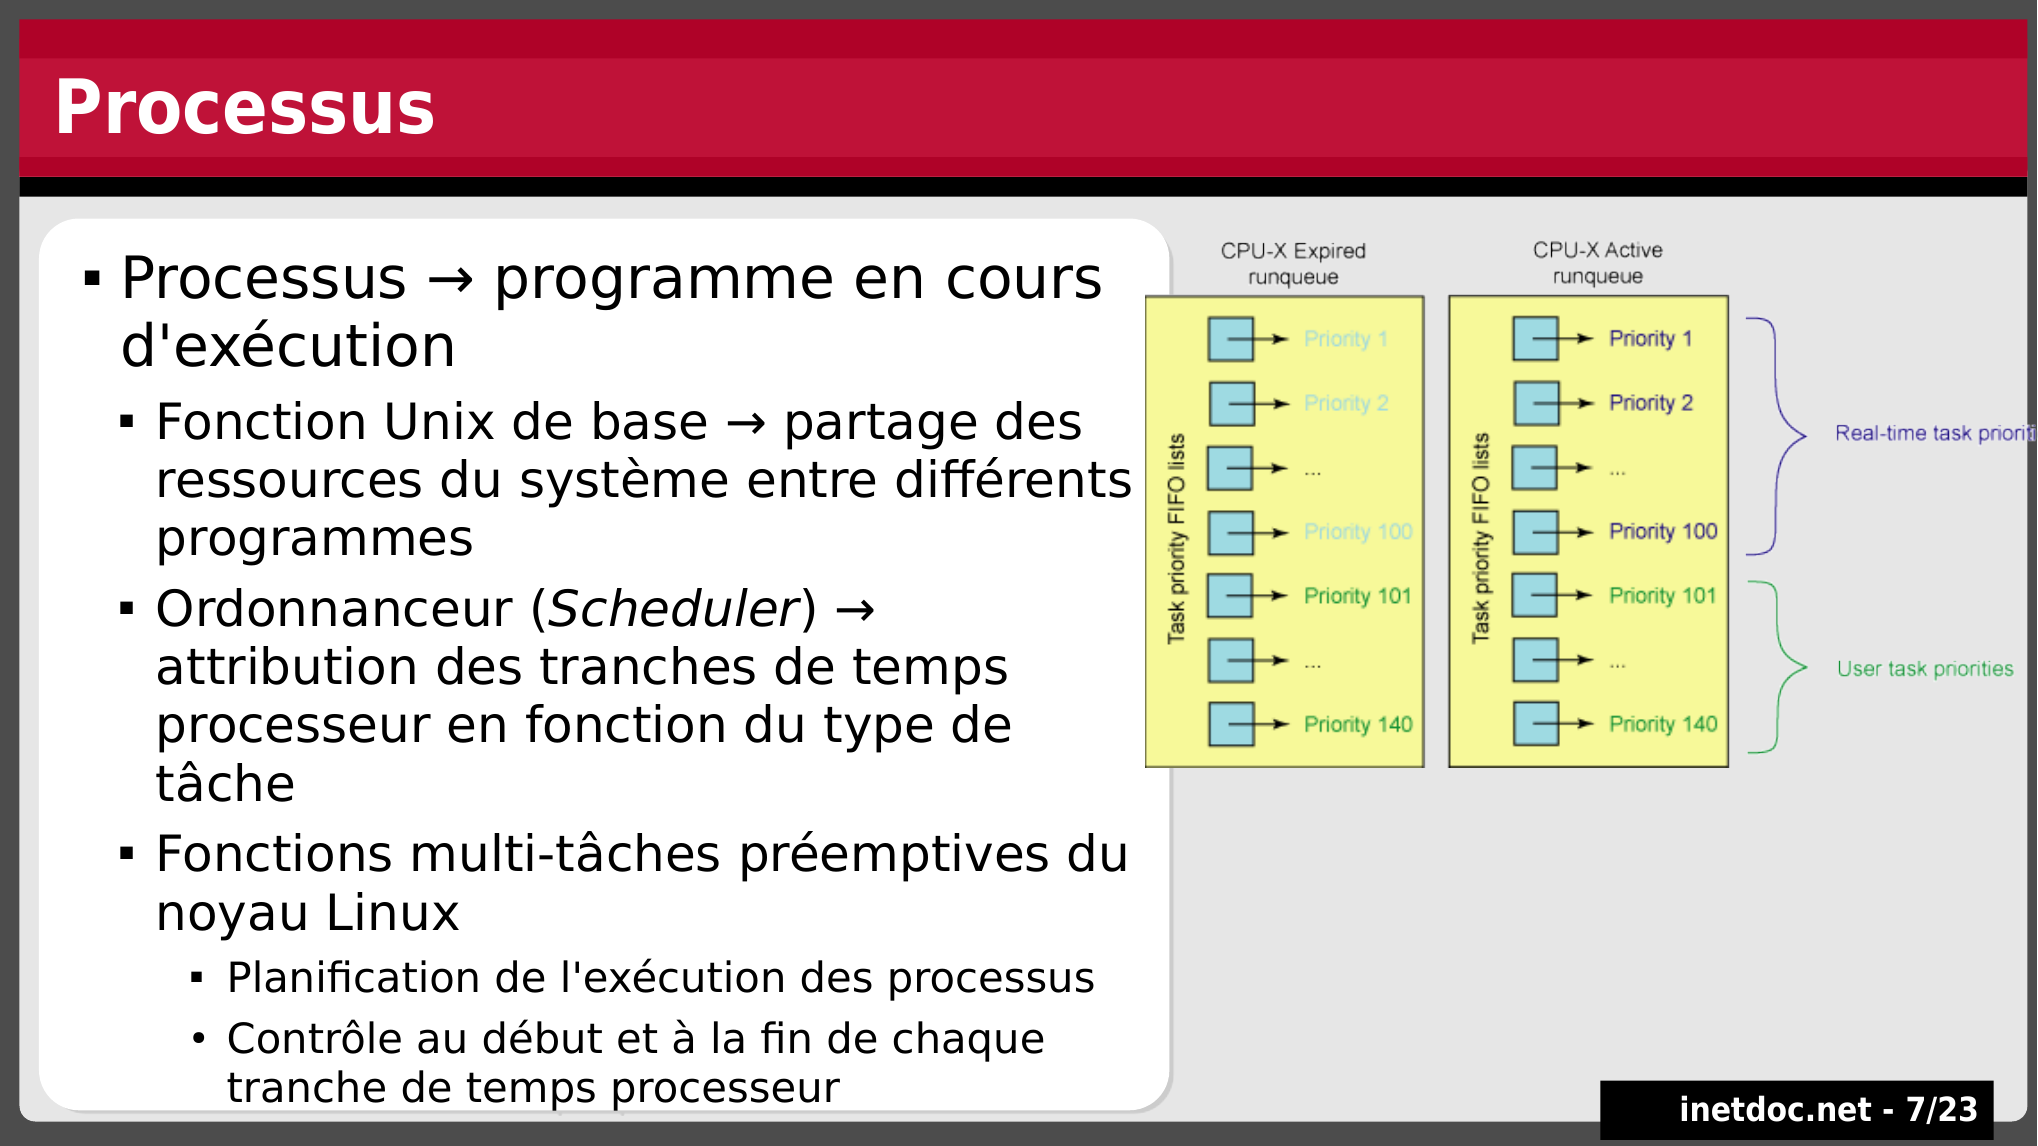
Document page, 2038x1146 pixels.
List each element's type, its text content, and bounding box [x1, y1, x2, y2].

text_box Processus [19, 59, 2028, 157]
picture [1145, 236, 2038, 768]
text_box [19, 19, 2028, 59]
text_box Processus → programme en cours d'exécution Fonction Unix de base → partage des ressources du système entre différents programmes Ordonnanceur (Scheduler) → attribution des tranches de temps processeur en fonction du type de tâche Fonctions multi-tâches préemptives du noyau Linux Planification de l'exécution des processus Contrôle au début et à la fin de chaque tranche de temps processeur [38, 218, 1170, 1111]
text_box [19, 157, 2028, 1122]
text_box inetdoc.net - <numéro>/23 [1600, 1080, 1994, 1140]
